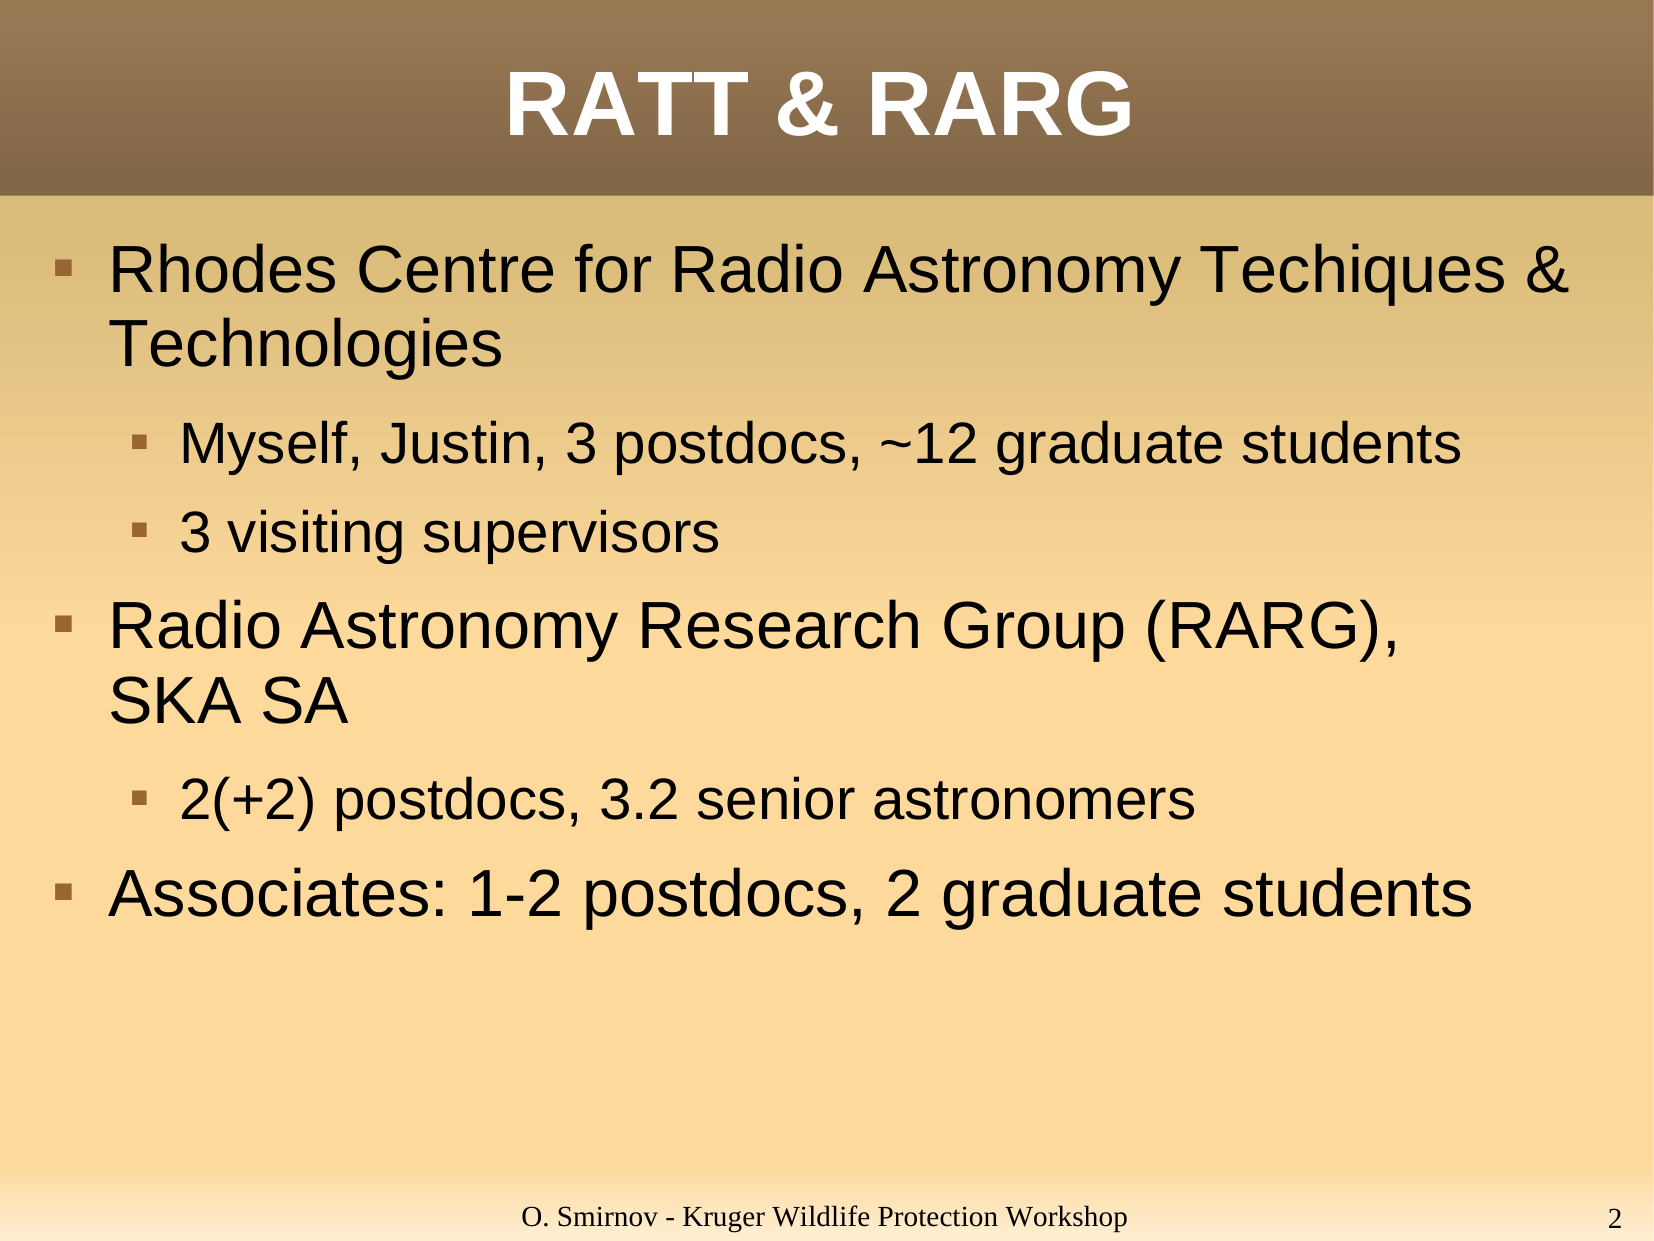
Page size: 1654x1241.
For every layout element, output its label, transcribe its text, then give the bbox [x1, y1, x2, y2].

picture [0, 0, 1654, 1241]
list Rhodes Centre for Radio Astronomy Techiques & Technologies Myself, Justin, 3 postdocs, ~12 graduate students 3 visiting supervisors Radio Astronomy Research Group (RARG), SKA SA 2(+2) postdocs, 3.2 senior astronomers Associates: 1-2 postdocs, 2 graduate students [37, 231, 1613, 1163]
title RATT & RARG [76, 0, 1565, 208]
